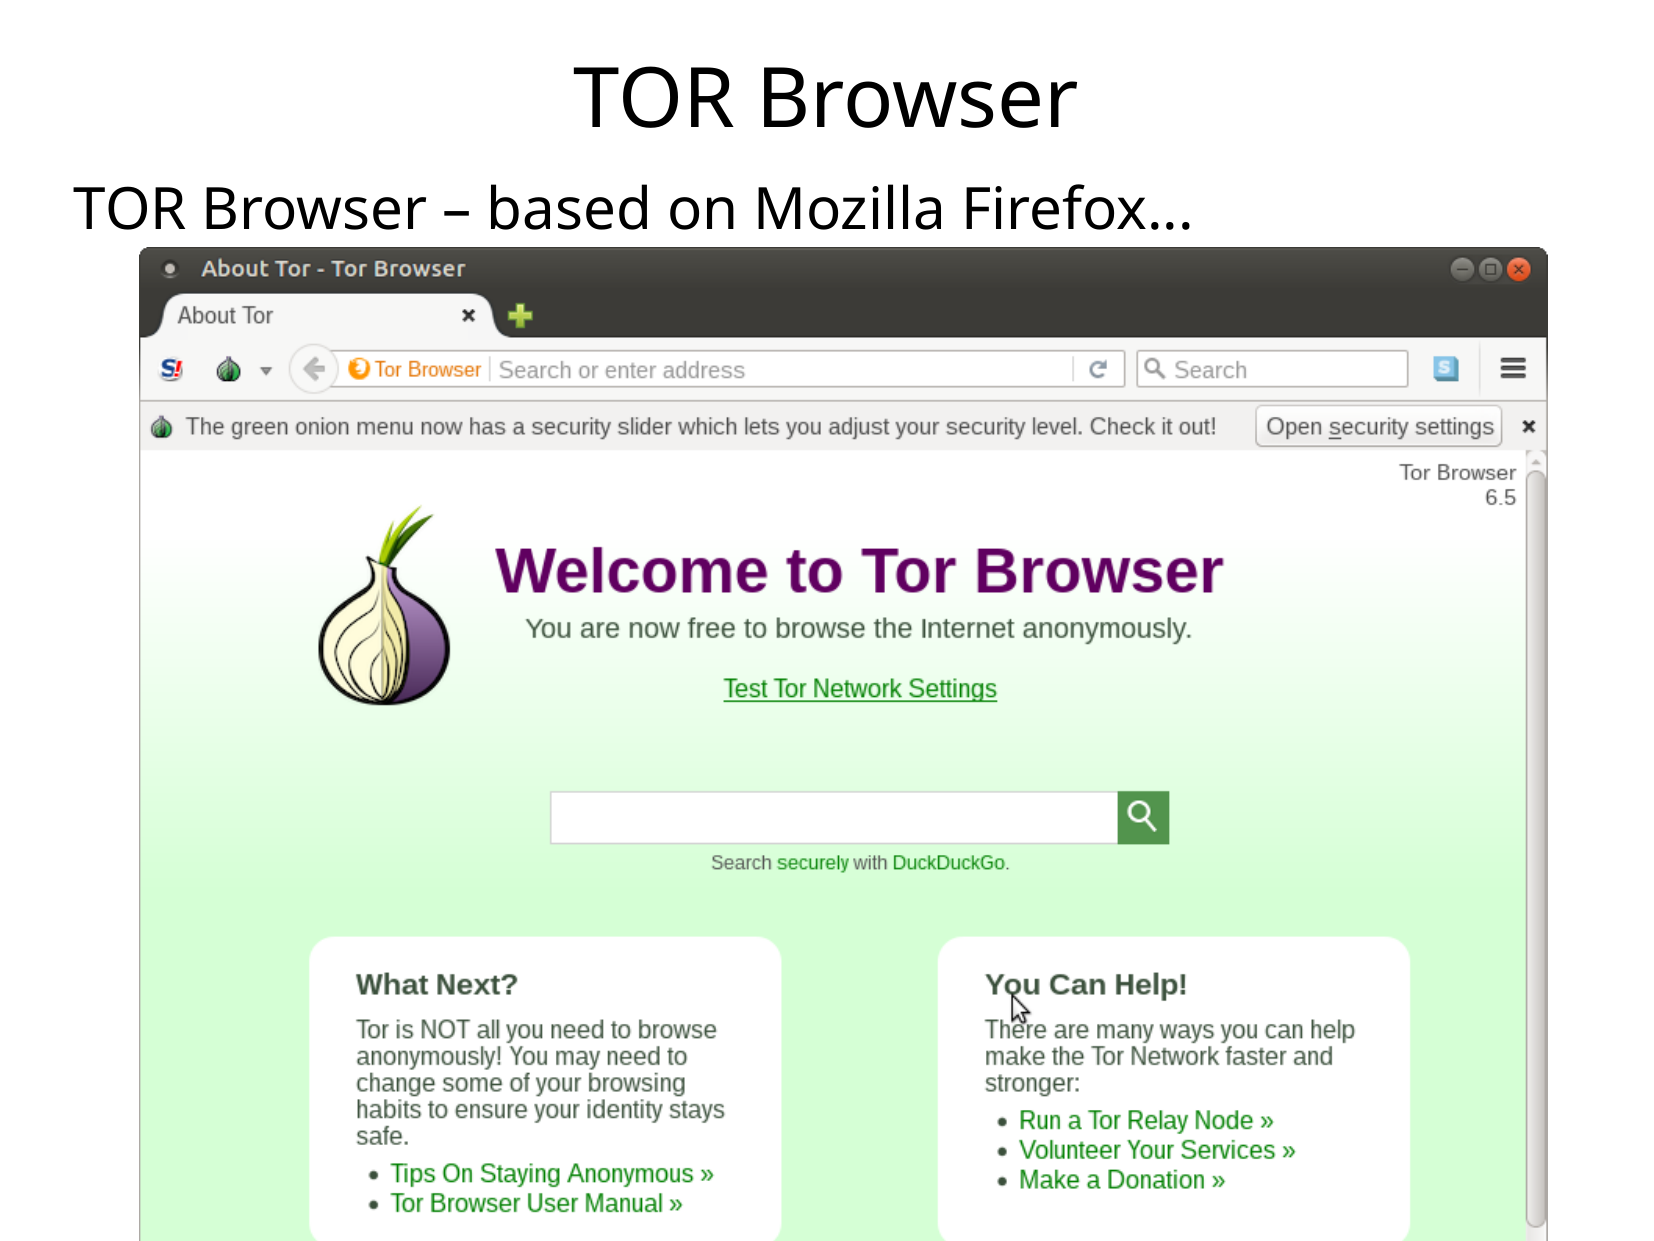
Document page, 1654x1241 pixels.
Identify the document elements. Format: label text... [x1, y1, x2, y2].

title TOR Browser [82, 49, 1571, 141]
picture [139, 247, 1548, 1241]
text_box TOR Browser – based on Mozilla Firefox... [59, 141, 1571, 272]
